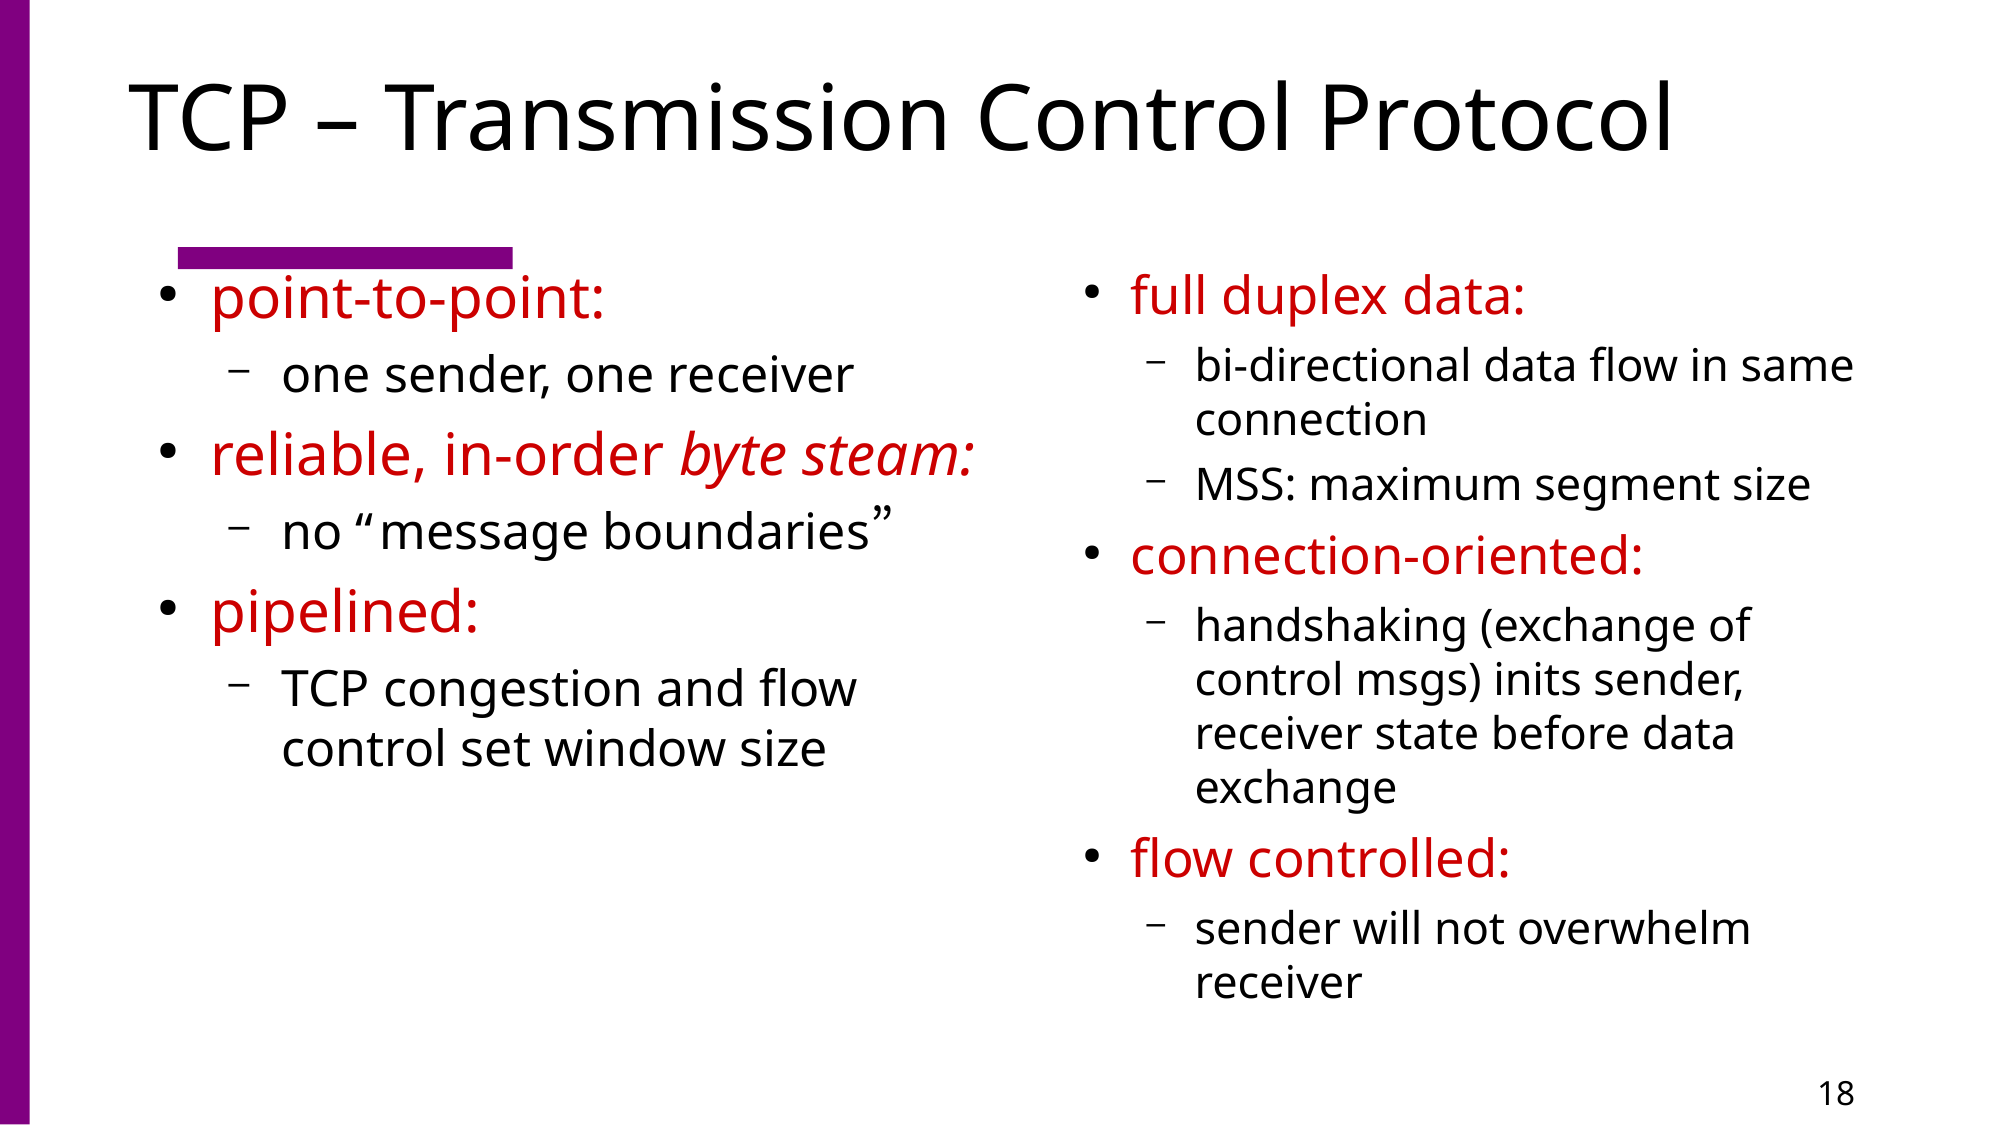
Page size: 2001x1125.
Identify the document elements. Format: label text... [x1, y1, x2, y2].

list point-to-point: one sender, one receiver reliable, in-order byte steam: no “message boundaries” pipelined: TCP congestion and flow control set window size [124, 253, 996, 1016]
title TCP – Transmission Control Protocol [77, 41, 1881, 187]
list full duplex data: bi-directional data flow in same connection MSS: maximum segment size connection-oriented: handshaking (exchange of control msgs) inits sender, receiver state before data exchange flow controlled: sender will not overwhelm receiver [1052, 254, 1905, 1018]
